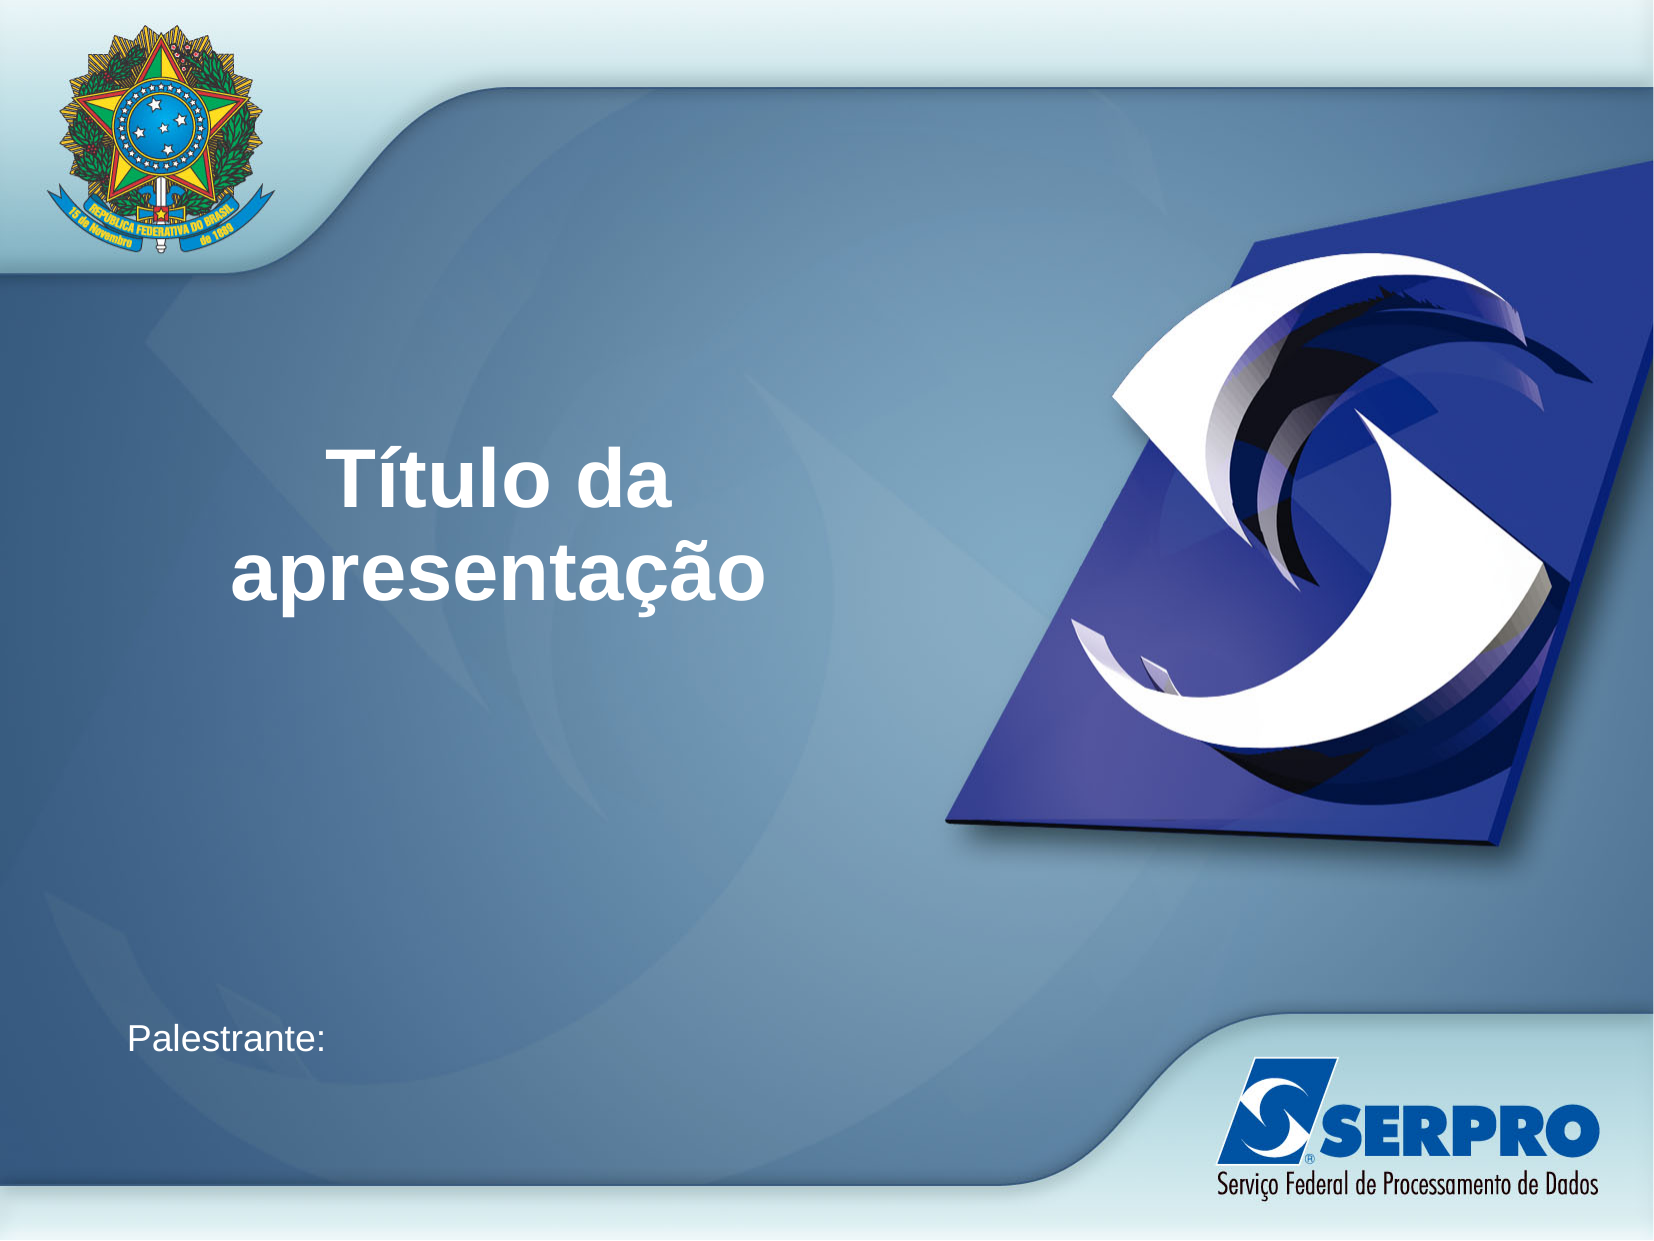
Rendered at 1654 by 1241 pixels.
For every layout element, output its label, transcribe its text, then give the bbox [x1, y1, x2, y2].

picture [0, 0, 1654, 1240]
text_box Título da apresentação [100, 425, 898, 627]
text_box Palestrante: [112, 1009, 674, 1067]
